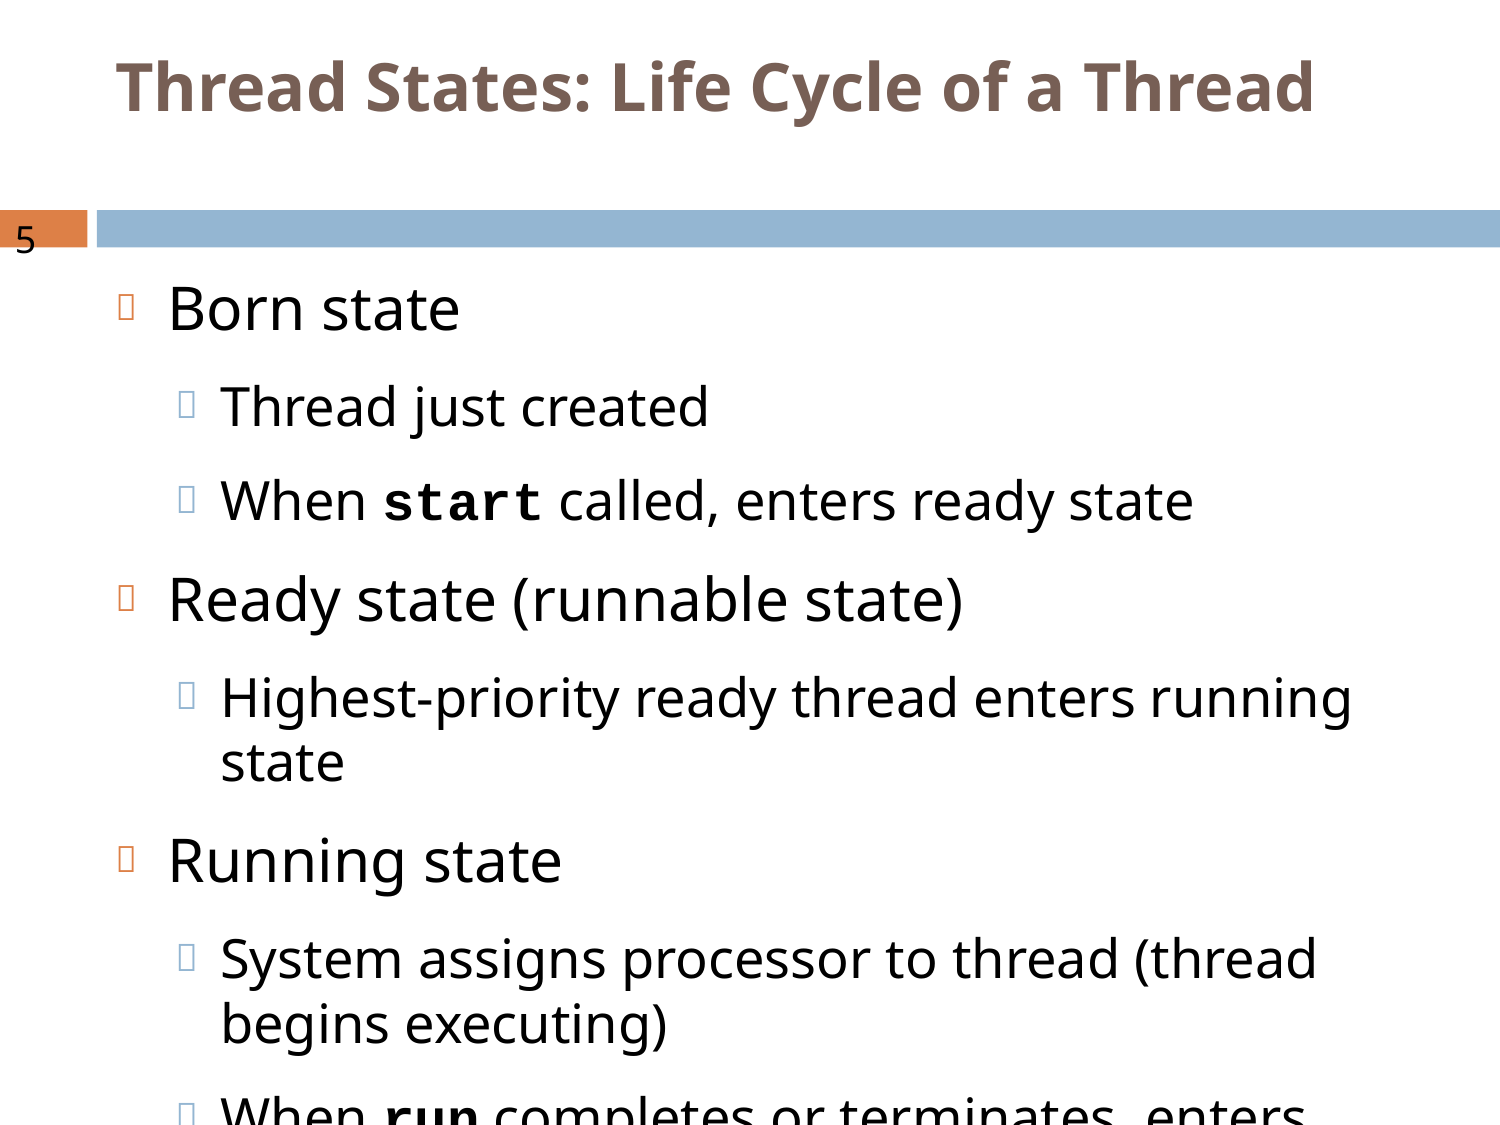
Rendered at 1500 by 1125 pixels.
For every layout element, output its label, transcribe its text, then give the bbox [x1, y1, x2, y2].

slide_number <number> [0, 208, 88, 249]
title Thread States: Life Cycle of a Thread [100, 37, 1438, 200]
list Born state Thread just created When start called, enters ready state Ready state (runnable state) Highest-priority ready thread enters running state Running state System assigns processor to thread (thread begins executing) When run completes or terminates, enters dead state Dead state Thread marked to be removed by system Entered when run terminates or throws uncaught exception [100, 262, 1438, 1000]
